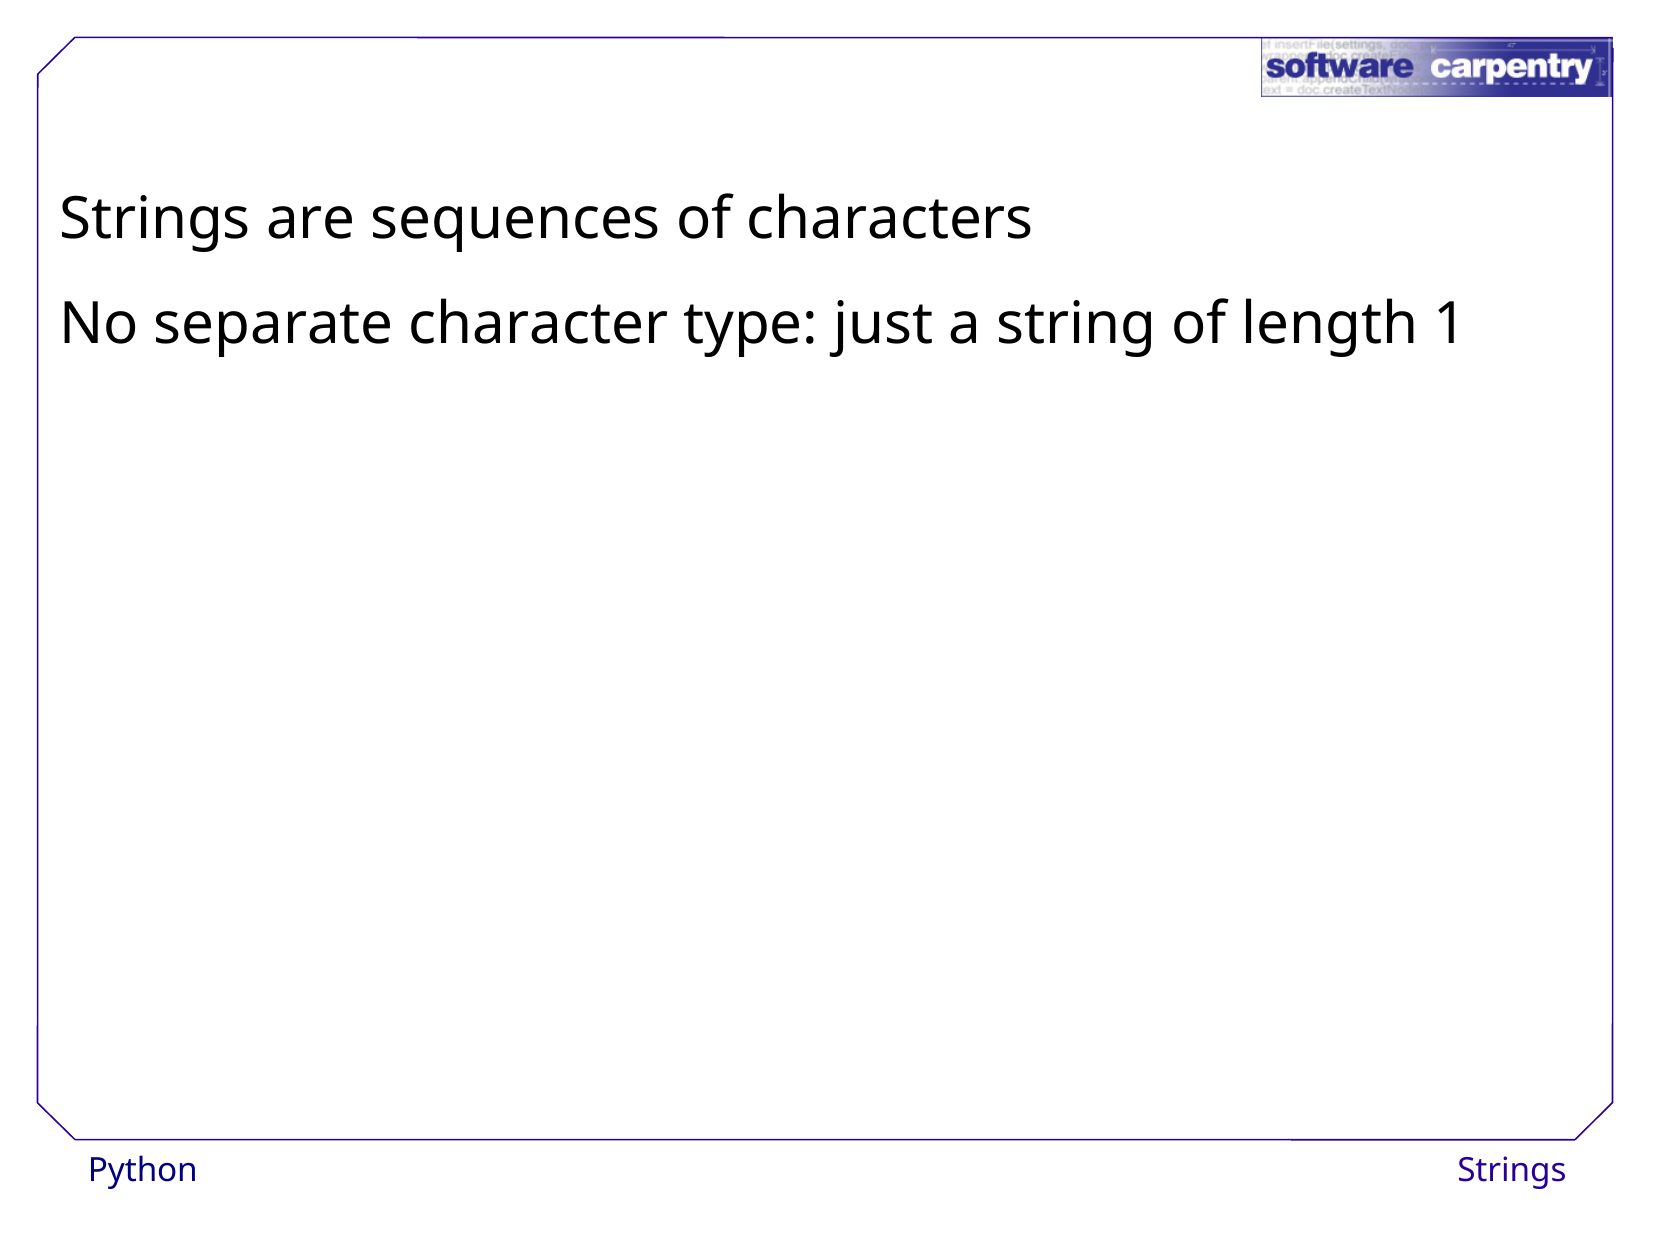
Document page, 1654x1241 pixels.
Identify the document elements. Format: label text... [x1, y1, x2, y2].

text_box Strings are sequences of characters No separate character type: just a string of length 1 [44, 137, 1633, 364]
picture [1261, 39, 1613, 97]
